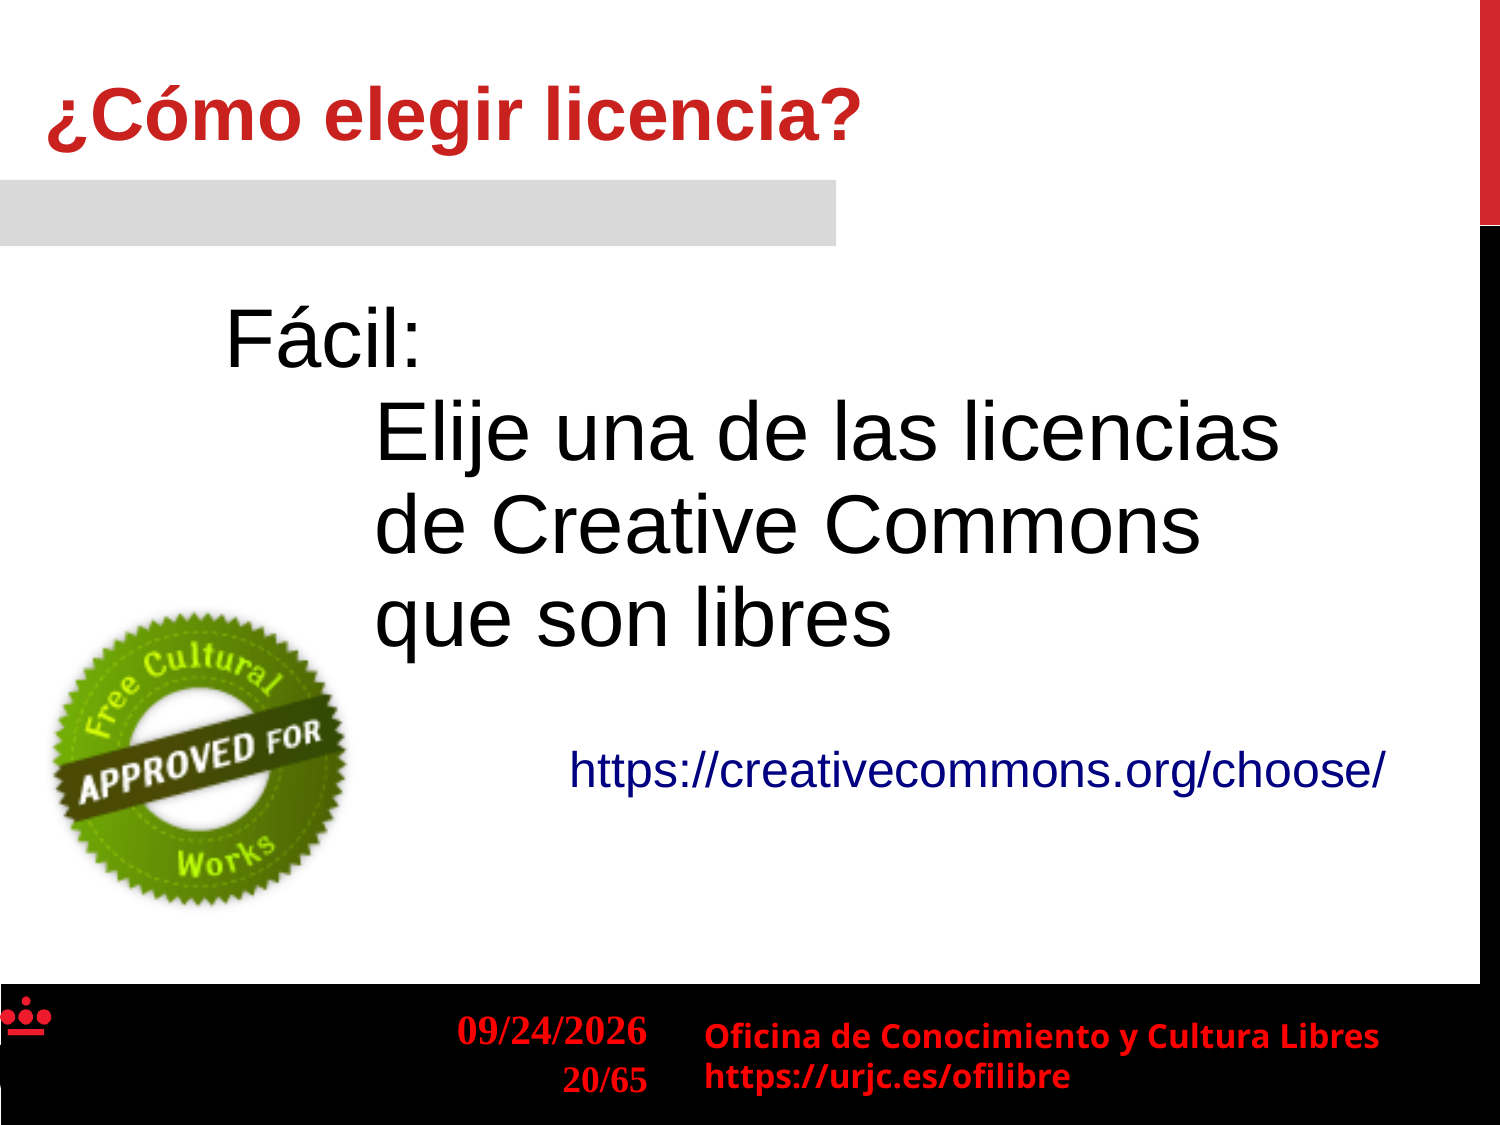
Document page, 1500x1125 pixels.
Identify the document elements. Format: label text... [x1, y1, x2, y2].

text_box ¿Cómo elegir licencia? [30, 64, 1306, 248]
text_box Fácil: Elije una de las licencias de Creative Commons que son libres [210, 285, 1442, 672]
title [75, 15, 1425, 172]
picture [45, 605, 355, 916]
text_box https://creativecommons.org/choose/ [555, 735, 1456, 848]
